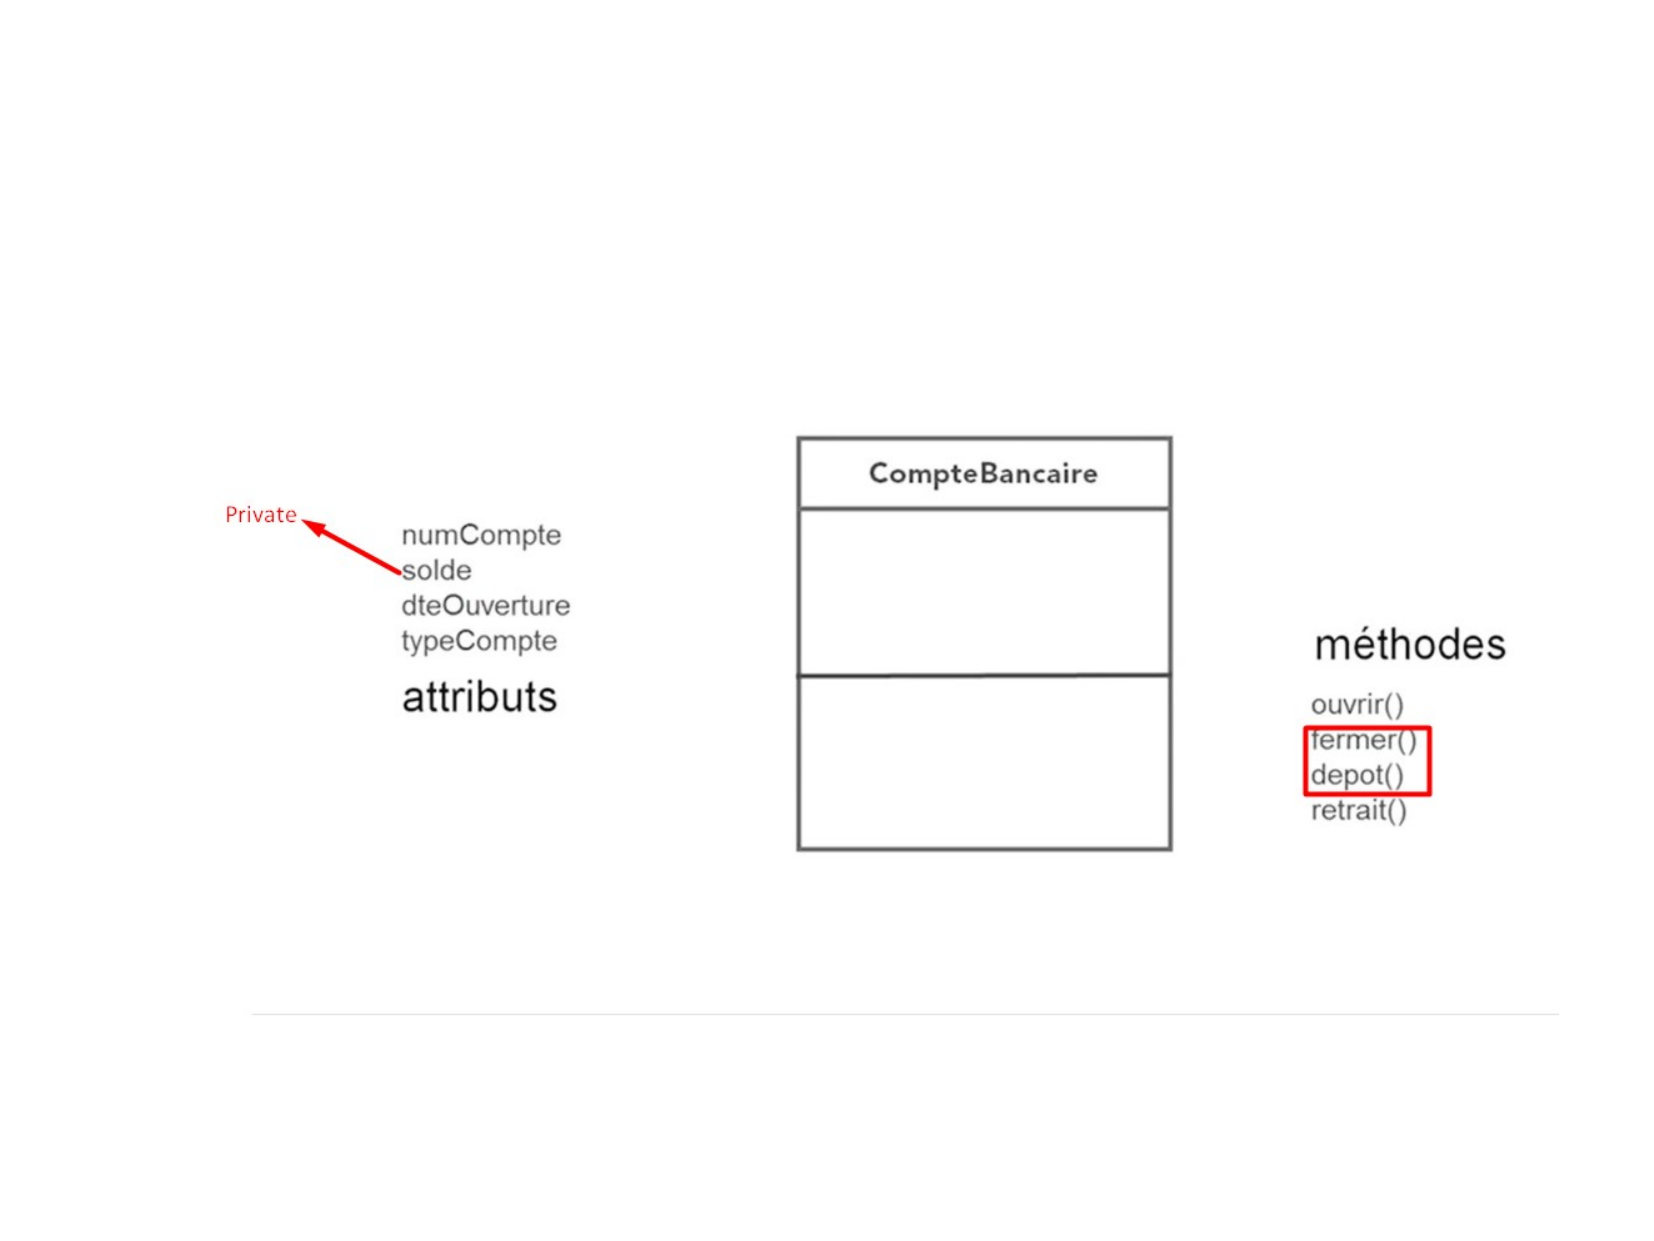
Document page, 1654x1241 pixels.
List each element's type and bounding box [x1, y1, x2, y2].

picture [95, 227, 1559, 1119]
